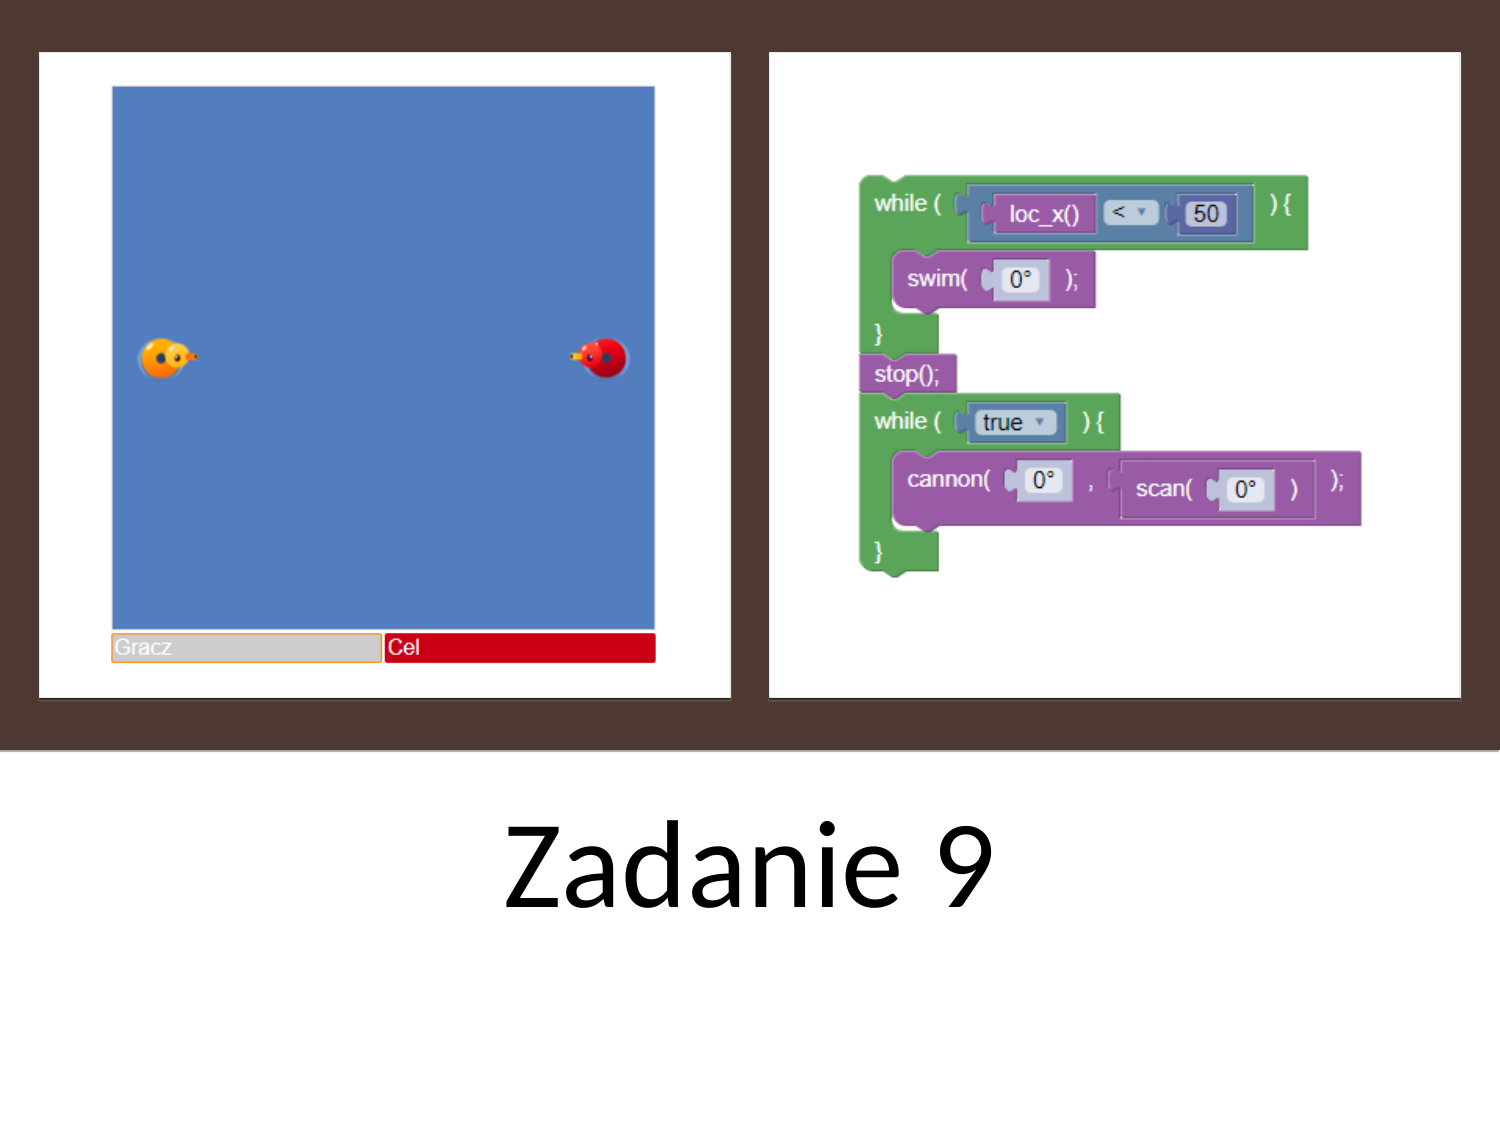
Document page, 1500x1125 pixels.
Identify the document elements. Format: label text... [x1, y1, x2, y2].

title Zadanie 9 [187, 761, 1313, 942]
picture [106, 76, 664, 674]
text_box [0, 0, 1500, 750]
picture [842, 158, 1387, 592]
